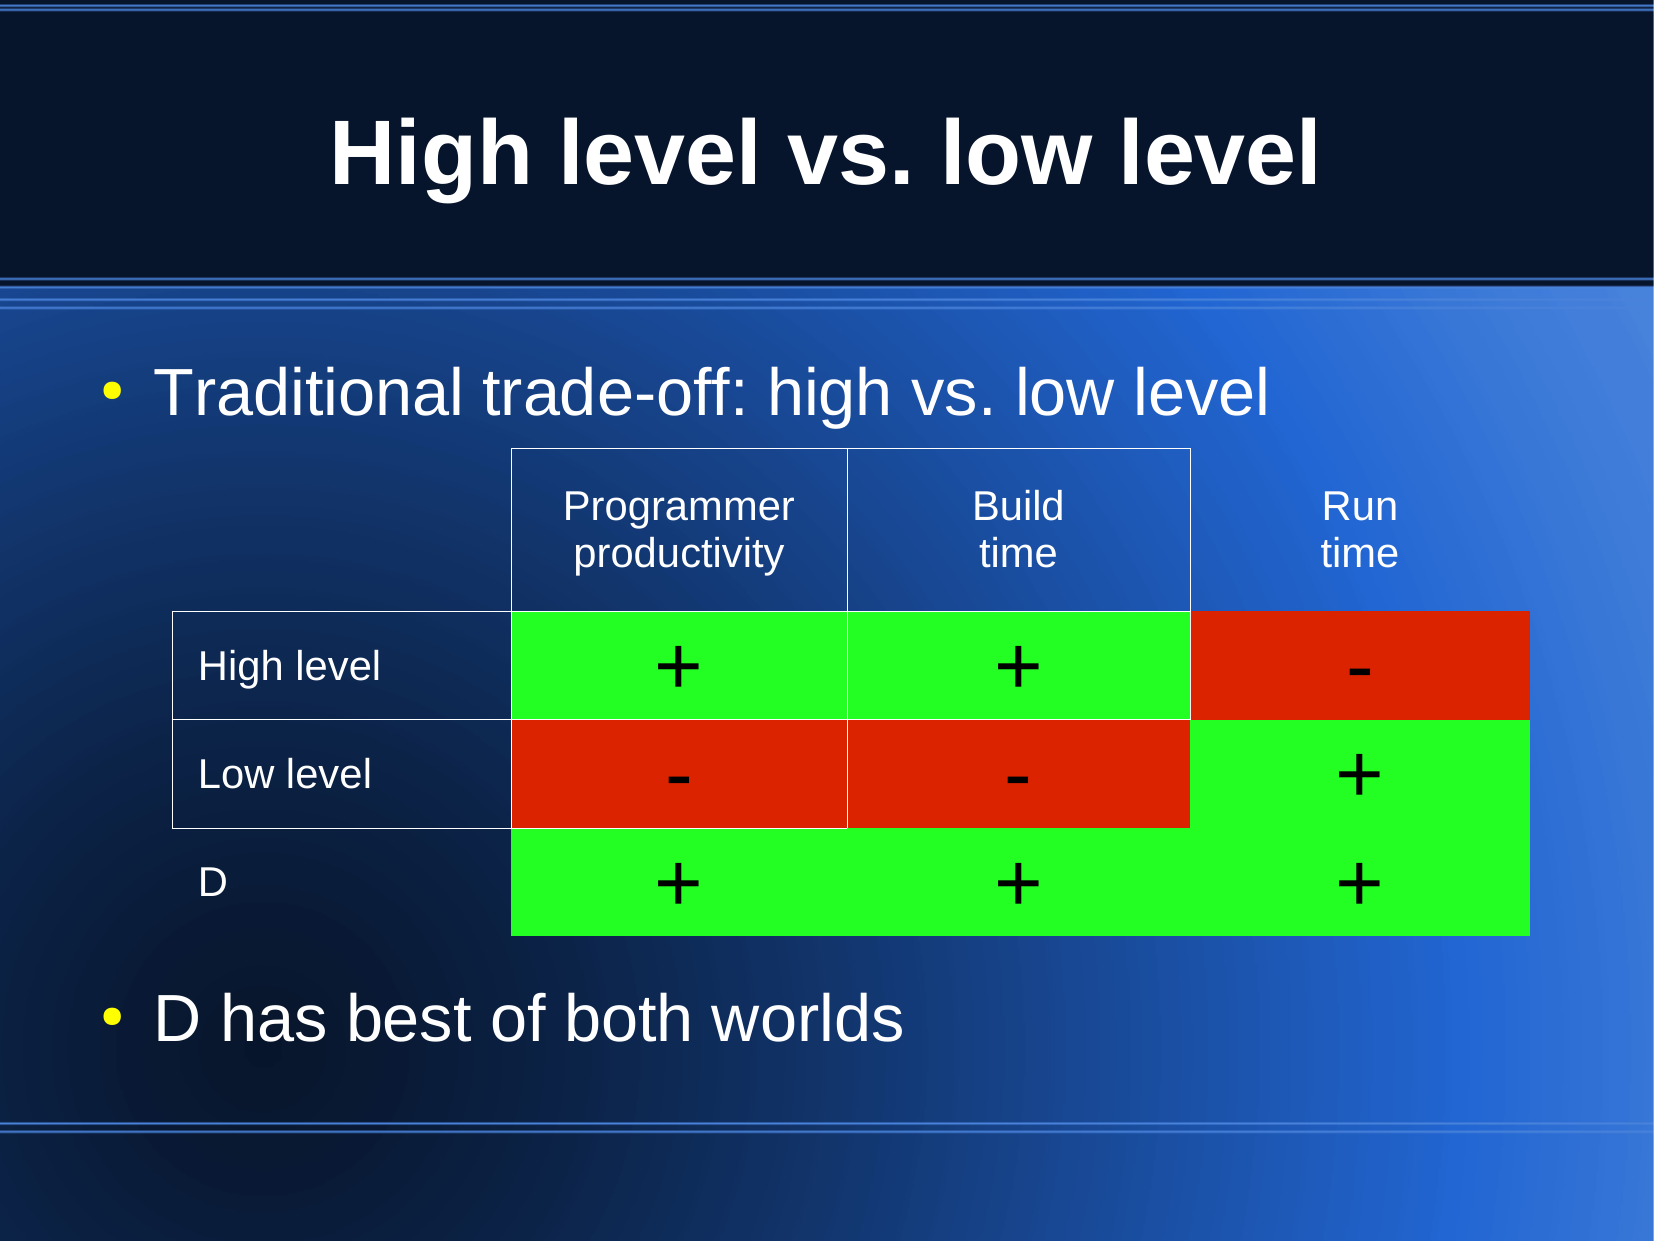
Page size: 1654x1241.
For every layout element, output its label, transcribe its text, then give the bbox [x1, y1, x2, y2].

picture [0, 0, 1654, 1241]
table_header Run time [1191, 448, 1530, 611]
table_cell + [1190, 828, 1530, 936]
title High level vs. low level [82, 49, 1571, 257]
table_header Build time [848, 449, 1190, 611]
table_cell High level [173, 612, 511, 719]
table_header Programmer productivity [512, 449, 847, 611]
table_cell - [512, 720, 847, 828]
table_cell + [848, 612, 1190, 719]
table_cell Low level [173, 720, 511, 828]
list Traditional trade-off: high vs. low level D has best of both worlds [82, 355, 1571, 1058]
table_cell D [172, 829, 511, 936]
table_cell + [847, 828, 1190, 936]
table_cell - [1191, 611, 1530, 720]
table_cell + [1190, 720, 1530, 828]
table_cell + [511, 829, 847, 936]
table_cell + [512, 612, 847, 719]
table_header [172, 448, 511, 611]
table_cell - [848, 720, 1190, 828]
